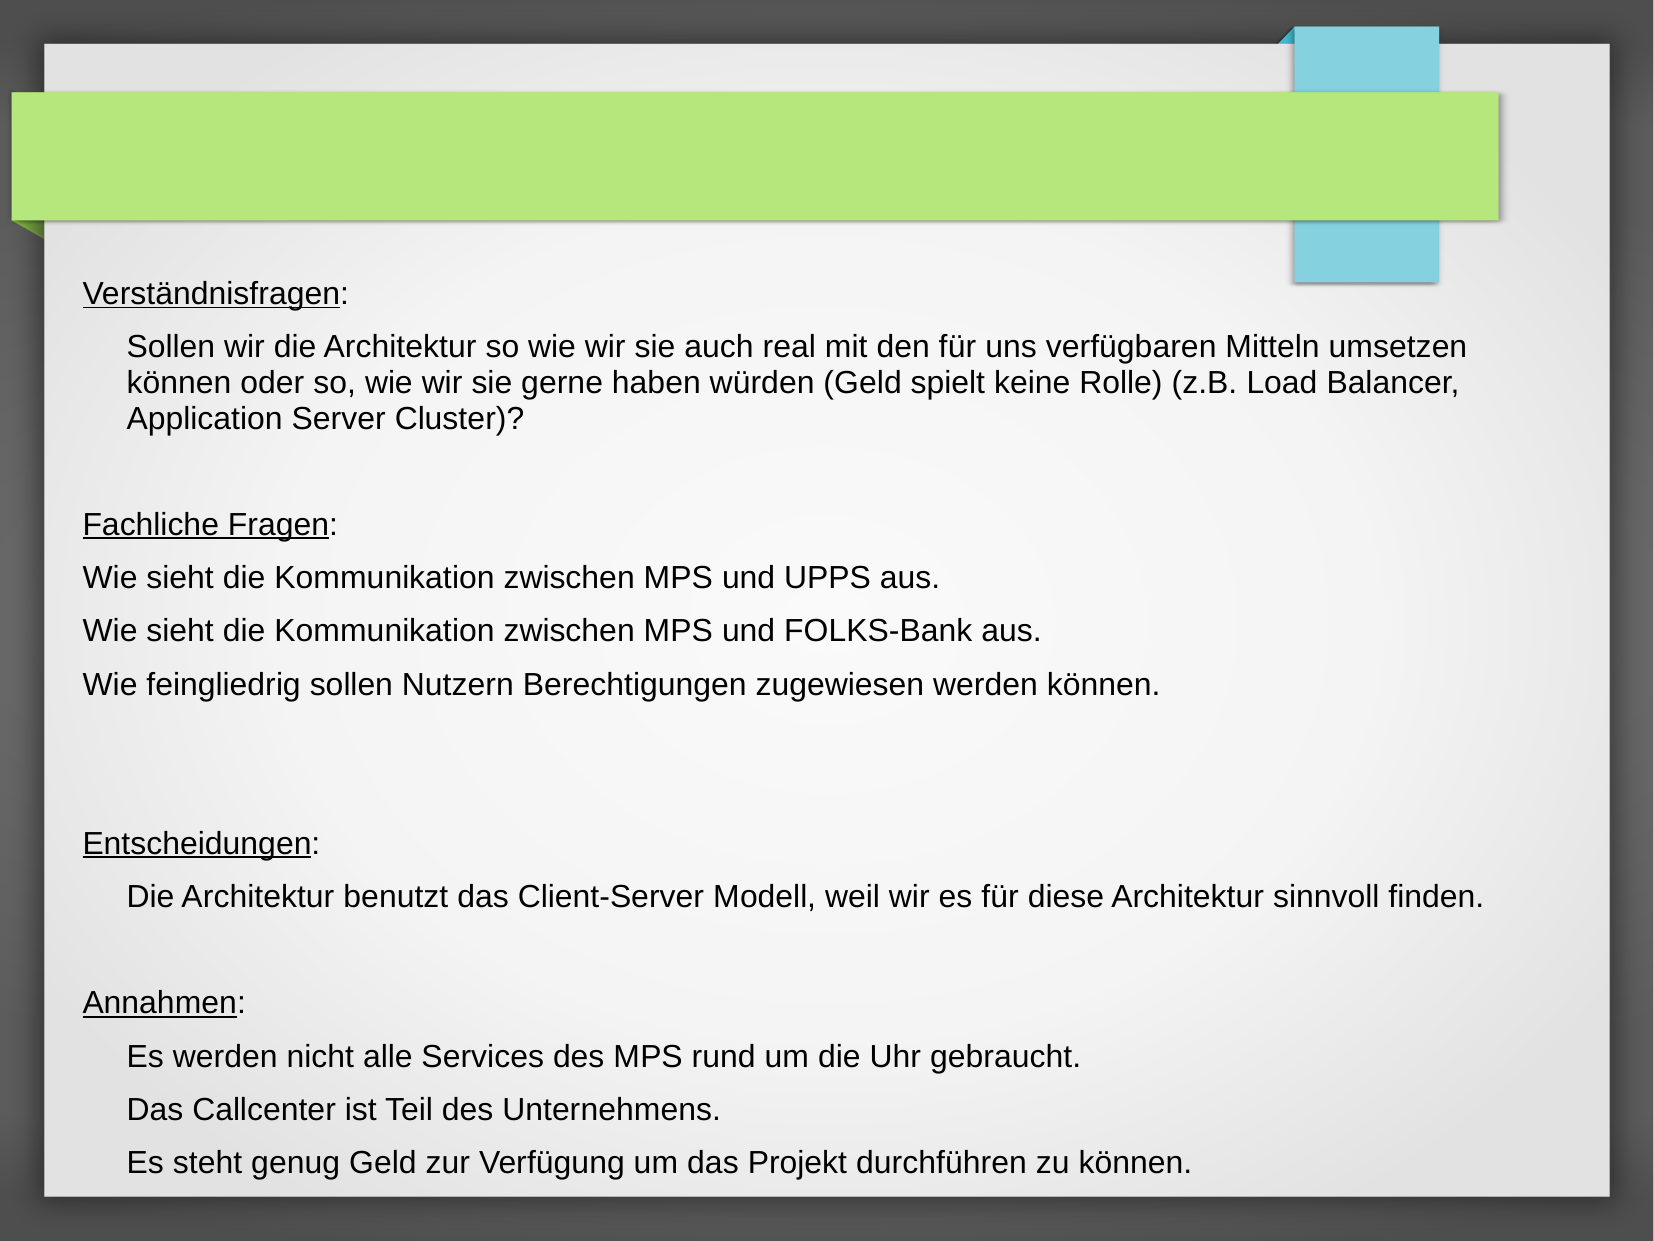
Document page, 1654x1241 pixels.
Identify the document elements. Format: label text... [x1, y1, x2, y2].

list Verständnisfragen: Sollen wir die Architektur so wie wir sie auch real mit den für uns verfügbaren Mitteln umsetzen können oder so, wie wir sie gerne haben würden (Geld spielt keine Rolle) (z.B. Load Balancer, Application Server Cluster)? Fachliche Fragen: Wie sieht die Kommunikation zwischen MPS und UPPS aus. Wie sieht die Kommunikation zwischen MPS und FOLKS-Bank aus. Wie feingliedrig sollen Nutzern Berechtigungen zugewiesen werden können. Entscheidungen: Die Architektur benutzt das Client-Server Modell, weil wir es für diese Architektur sinnvoll finden. Annahmen: Es werden nicht alle Services des MPS rund um die Uhr gebraucht. Das Callcenter ist Teil des Unternehmens. Es steht genug Geld zur Verfügung um das Projekt durchführen zu können. [82, 271, 1571, 1193]
picture [0, 0, 1654, 1241]
